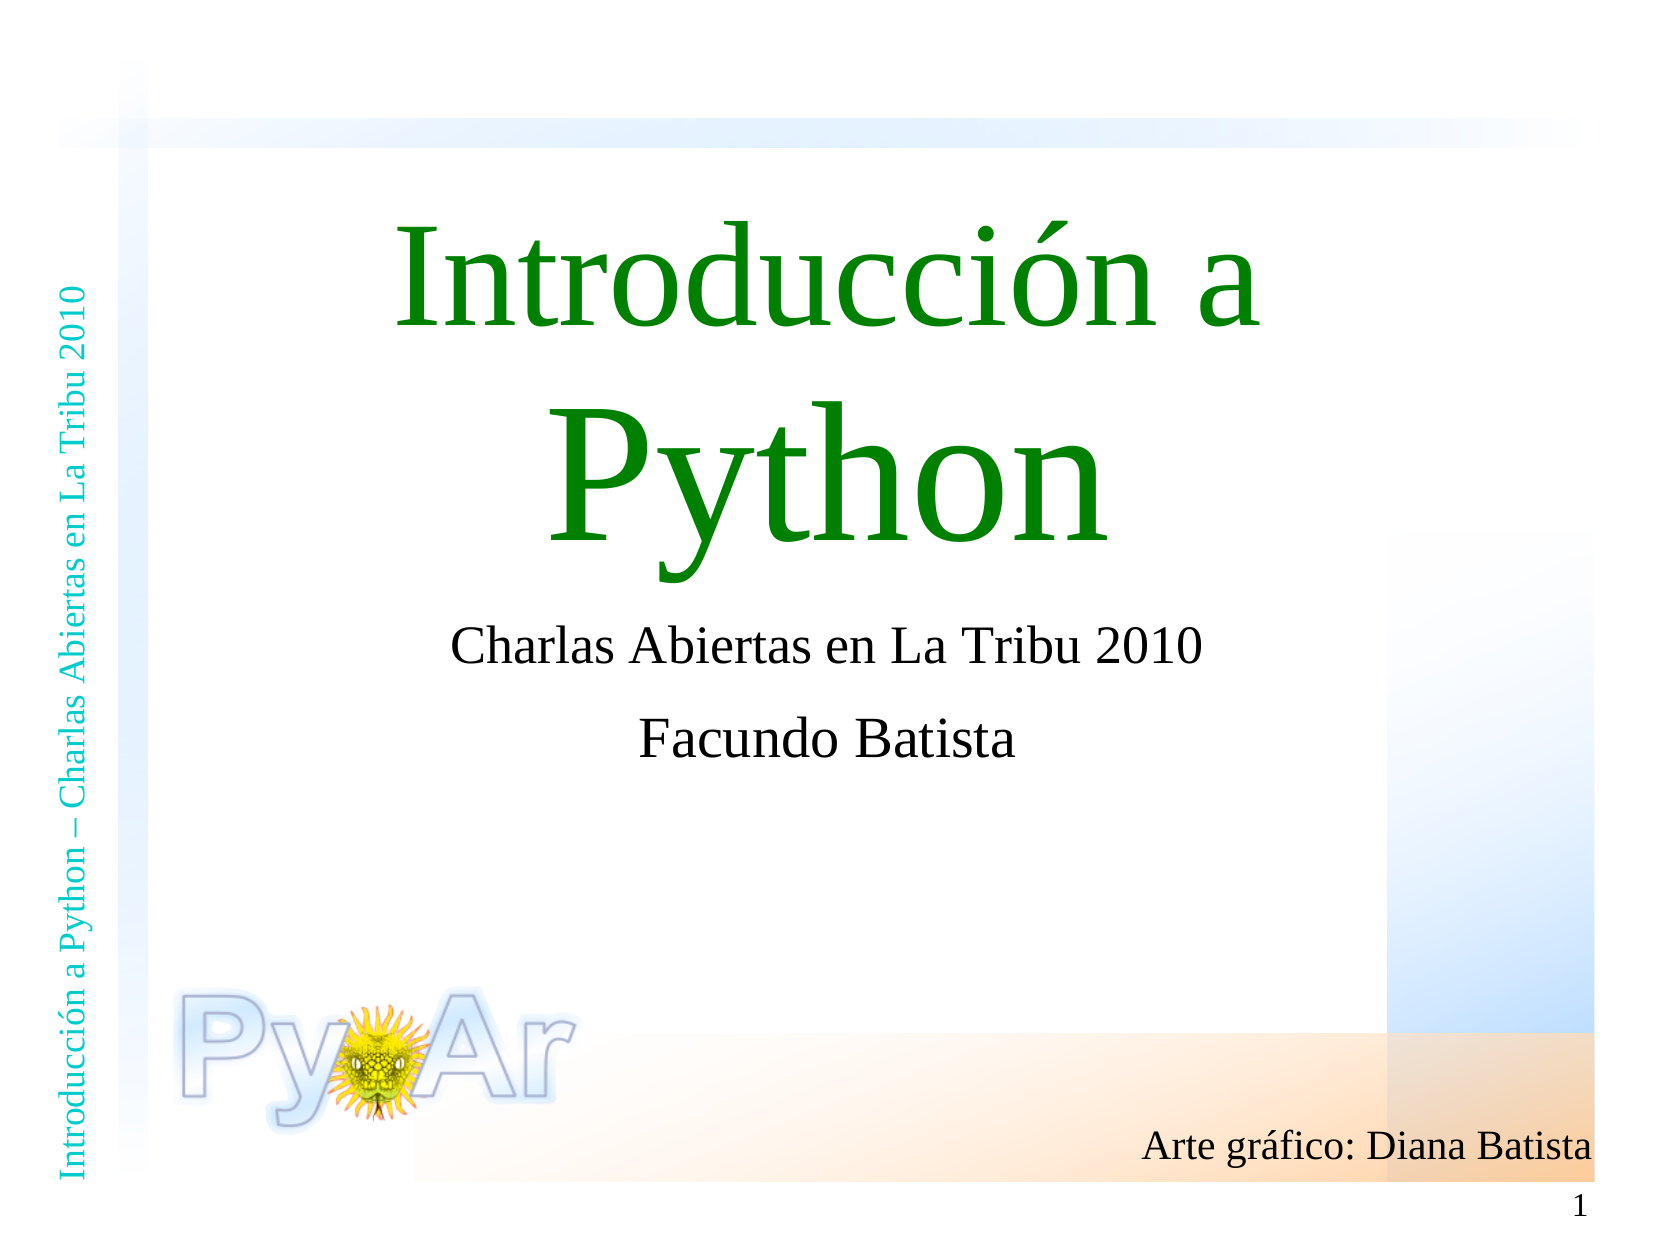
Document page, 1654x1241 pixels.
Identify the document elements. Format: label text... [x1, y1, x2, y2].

picture [173, 986, 585, 1135]
text_box Introducción a Python Charlas Abiertas en La Tribu 2010 Facundo Batista [392, 177, 1300, 984]
text_box Arte gráfico: Diana Batista [1141, 1122, 1593, 1180]
